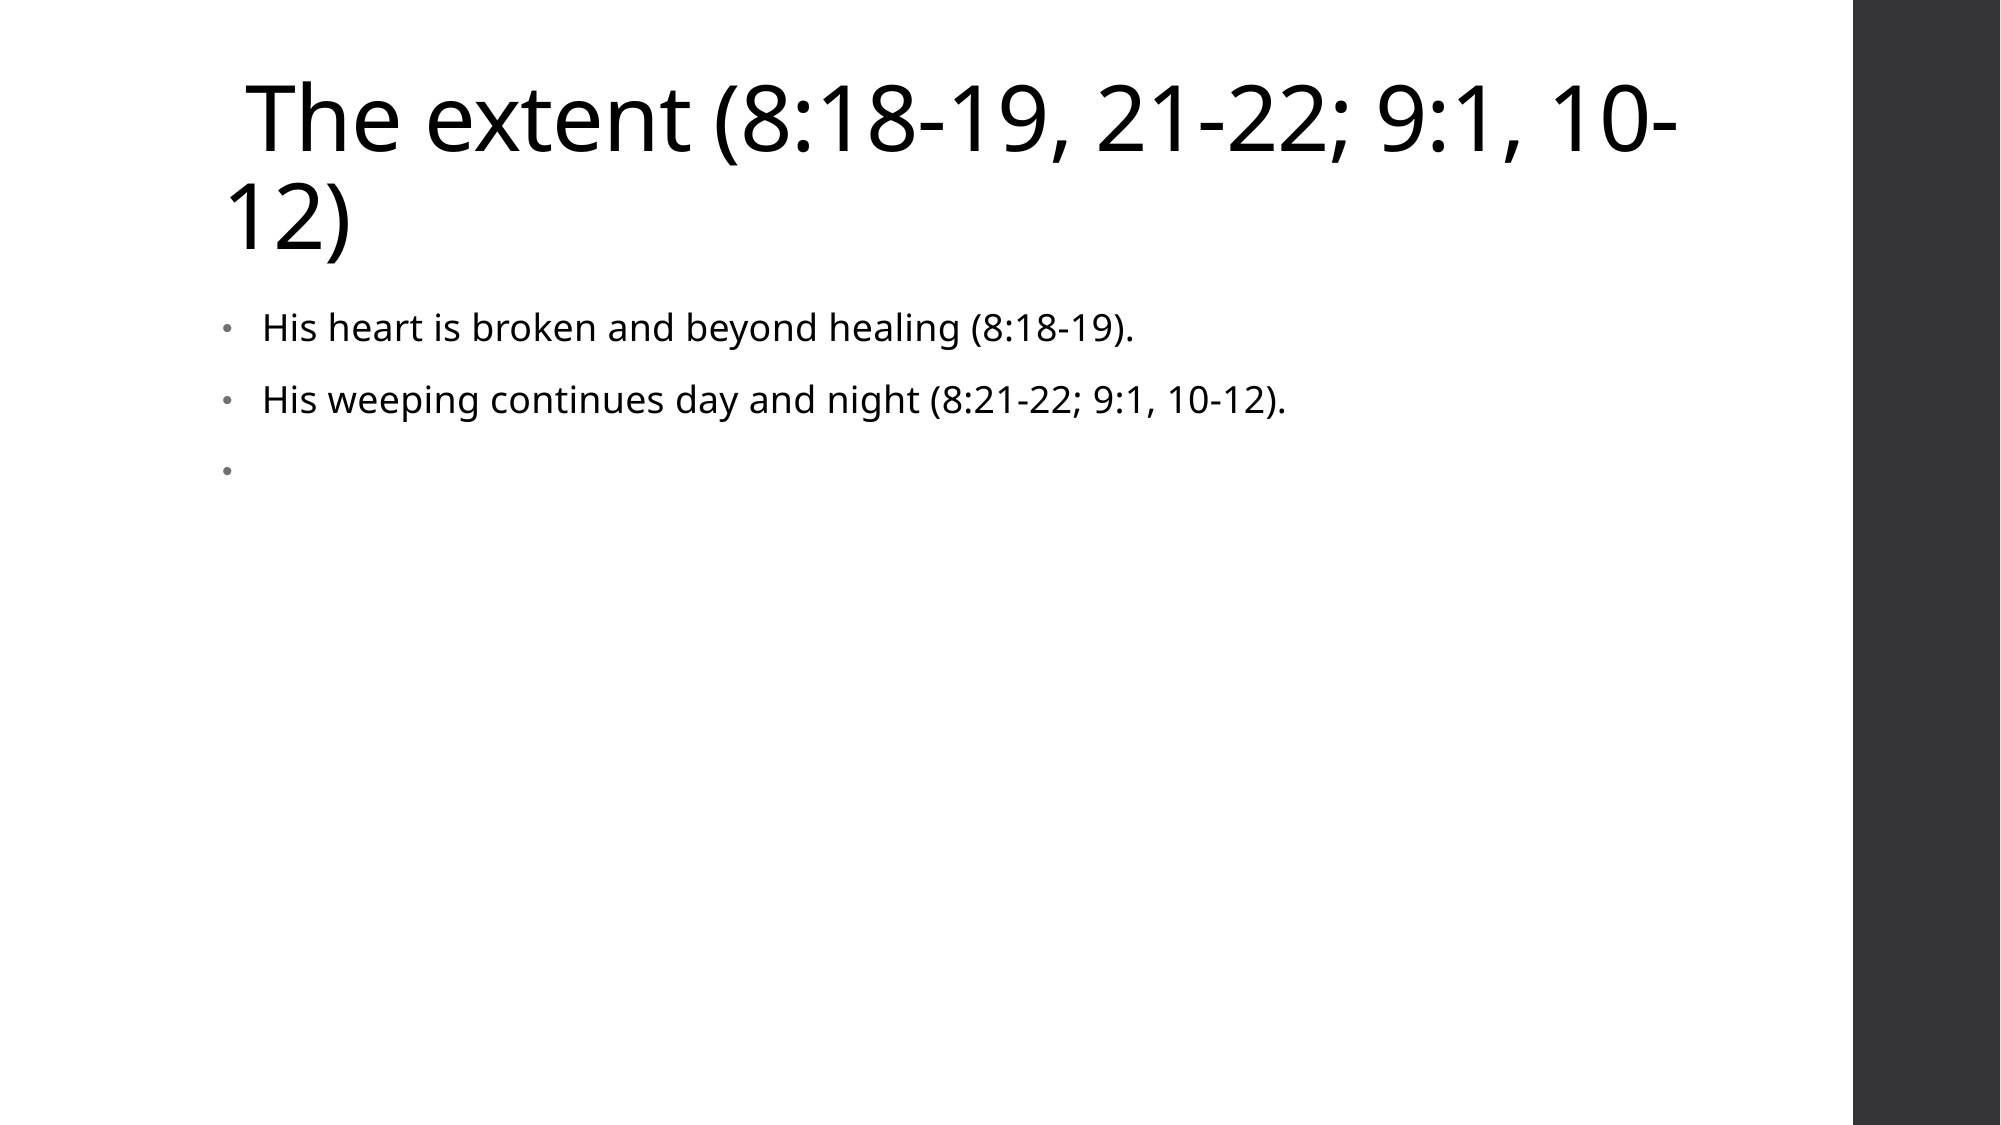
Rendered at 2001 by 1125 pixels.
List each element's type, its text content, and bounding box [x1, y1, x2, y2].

list His heart is broken and beyond healing (8:18-19). His weeping continues day and night (8:21-22; 9:1, 10-12). [206, 299, 1617, 1014]
title The extent (8:18-19, 21-22; 9:1, 10-12) [206, 60, 1797, 278]
